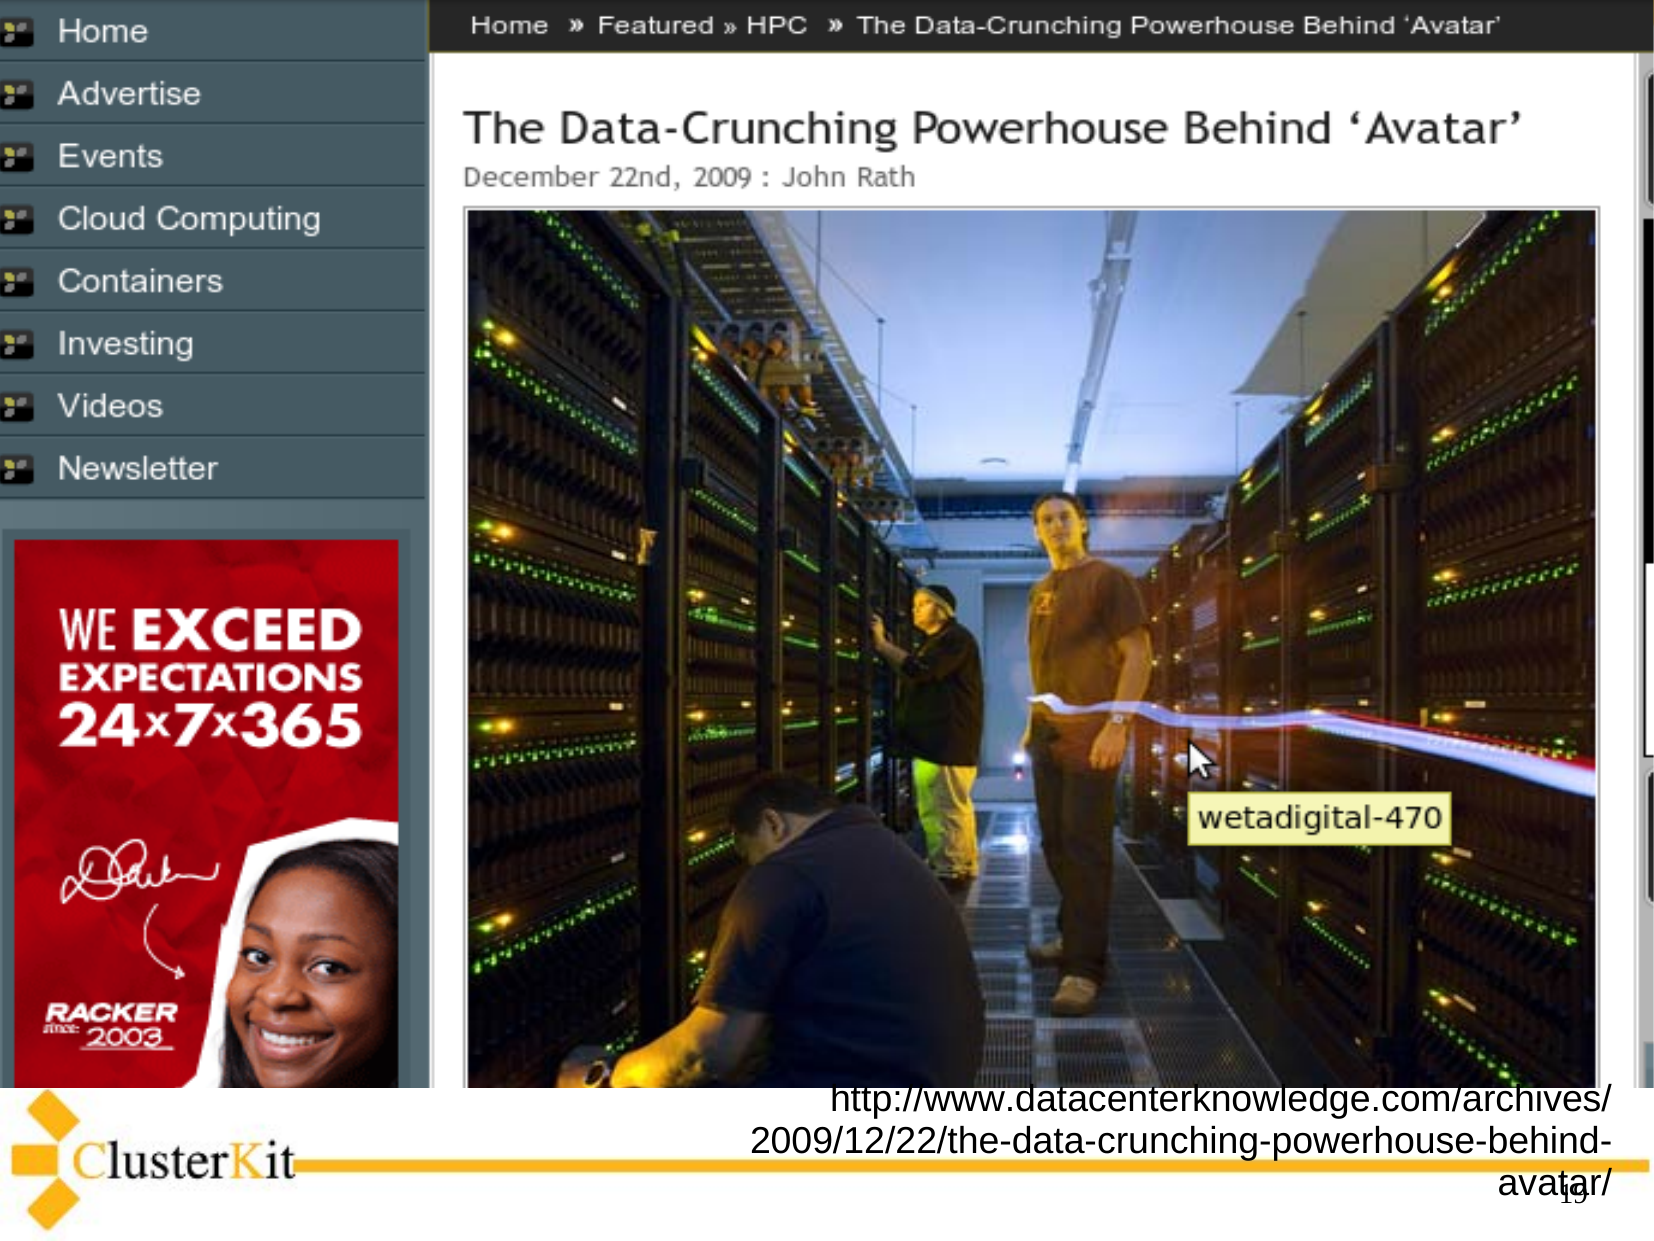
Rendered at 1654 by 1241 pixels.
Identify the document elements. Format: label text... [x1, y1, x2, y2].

picture [0, 0, 1654, 1241]
text_box http://www.datacenterknowledge.com/archives/2009/12/22/the-data-crunching-powerhouse-behind-avatar/ [735, 1070, 1651, 1241]
